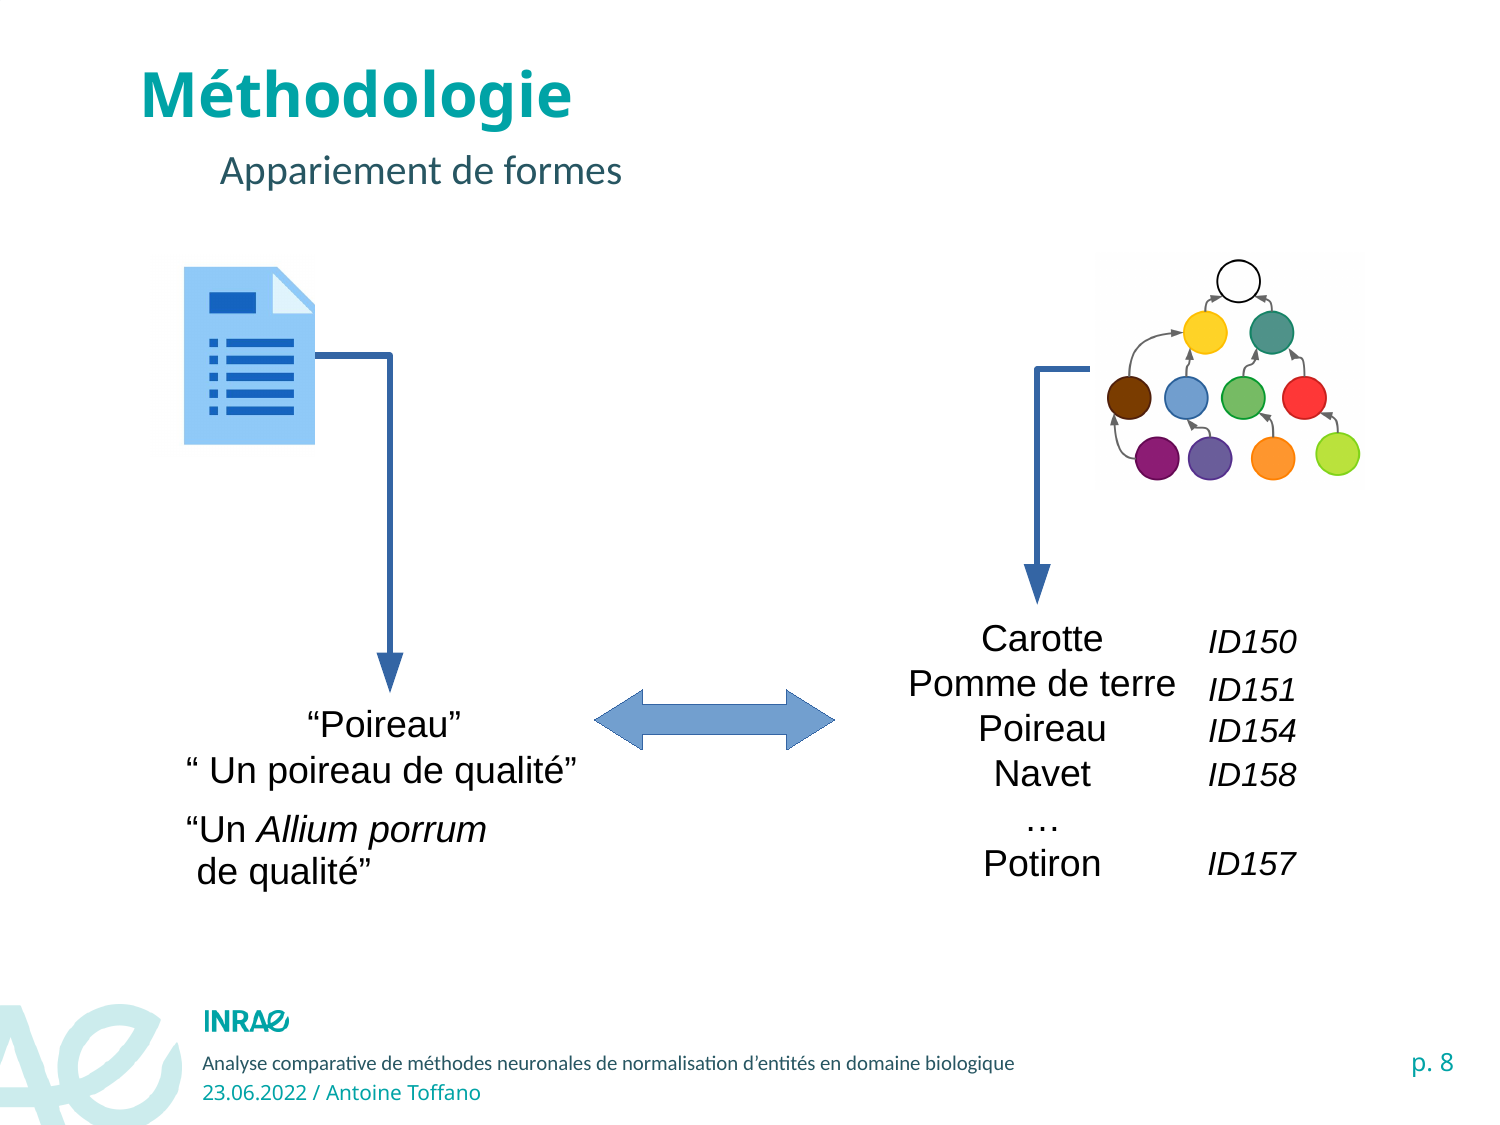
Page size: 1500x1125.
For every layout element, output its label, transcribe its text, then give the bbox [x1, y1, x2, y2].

text_box ID150 [1193, 616, 1500, 706]
text_box “ Un poireau de qualité” [171, 738, 682, 795]
text_box “Un Allium porrum de qualité” [171, 801, 586, 901]
picture [150, 254, 316, 457]
text_box ID157 [1192, 837, 1311, 890]
text_box [594, 689, 835, 750]
picture [1095, 252, 1365, 490]
text_box ID158 [1183, 748, 1500, 838]
text_box Carotte Pomme de terre Poireau Navet … Potiron [884, 606, 1200, 915]
text_box ID154 [1193, 716, 1312, 757]
text_box Méthodologie [139, 24, 1396, 170]
text_box Appariement de formes [205, 140, 1396, 253]
text_box “Poireau” [292, 693, 488, 738]
text_box ID151 [1193, 663, 1312, 716]
picture [0, 996, 328, 1125]
